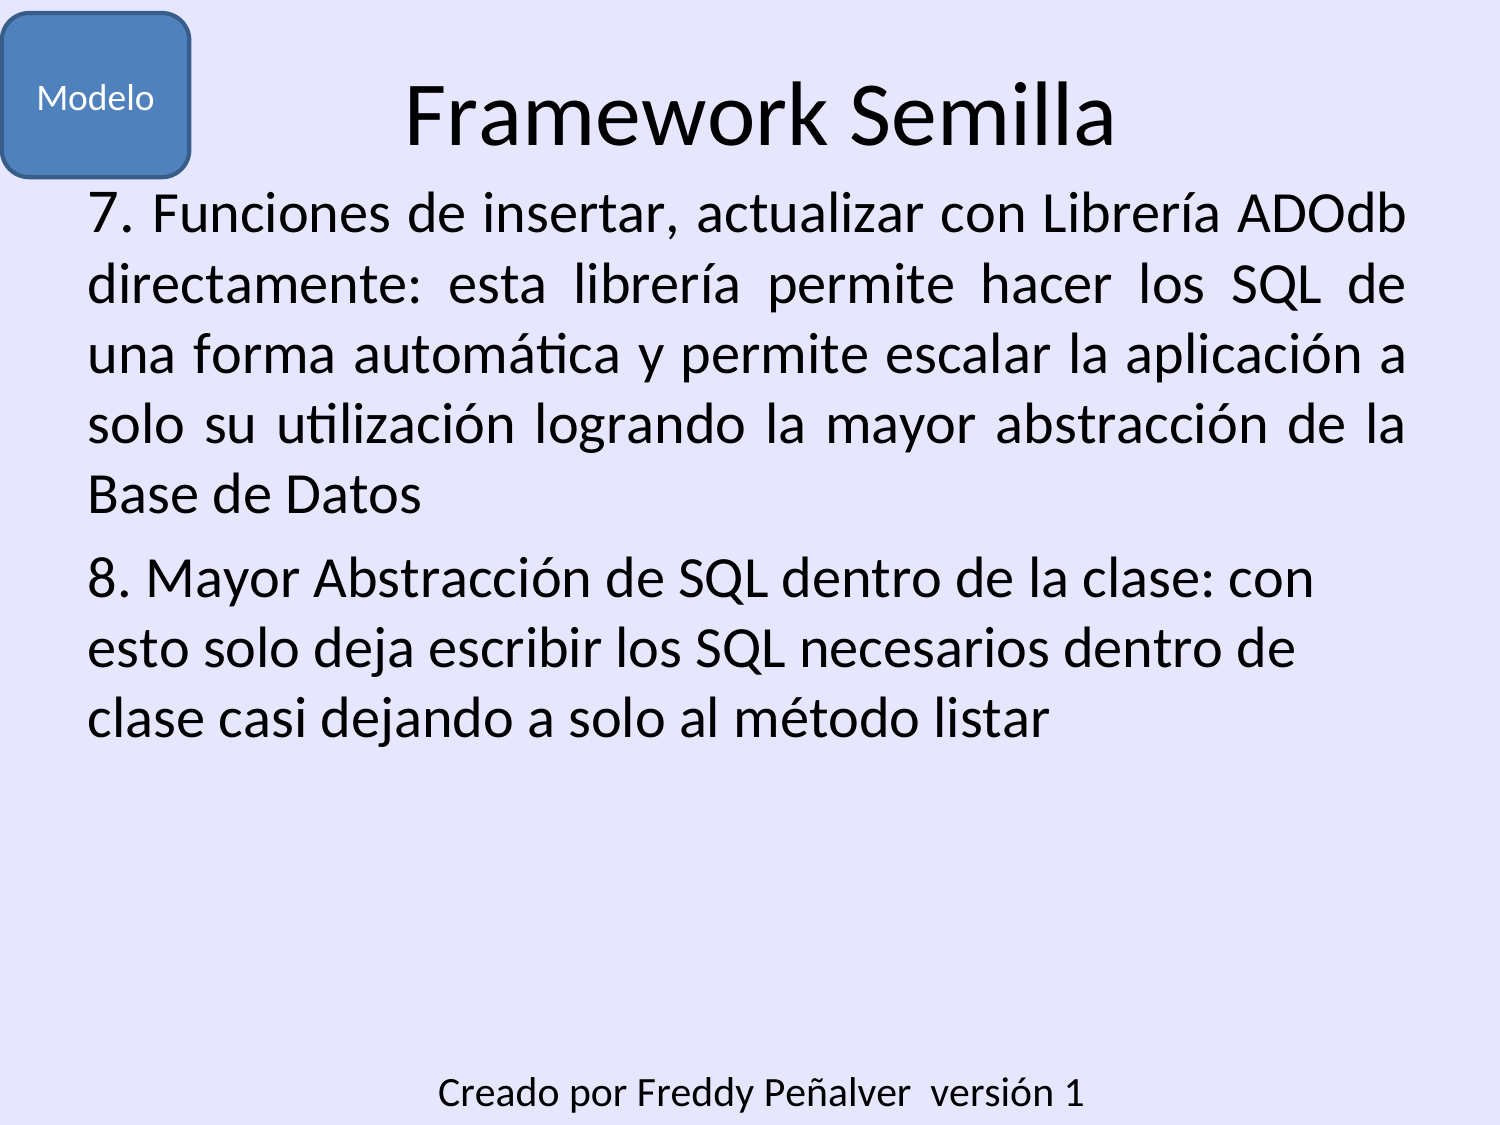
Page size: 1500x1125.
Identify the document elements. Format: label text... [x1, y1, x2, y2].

text_box Modelo [1, 12, 189, 178]
text_box Framework Semilla [58, 35, 1465, 183]
text_box Creado por Freddy Peñalver versión 1 [58, 1054, 1465, 1125]
text_box 7. Funciones de insertar, actualizar con Librería ADOdb directamente: esta librería permite hacer los SQL de una forma automática y permite escalar la aplicación a solo su utilización logrando la mayor abstracción de la Base de Datos 8. Mayor Abstracción de SQL dentro de la clase: con esto solo deja escribir los SQL necesarios dentro de clase casi dejando a solo al método listar [72, 183, 1423, 1035]
